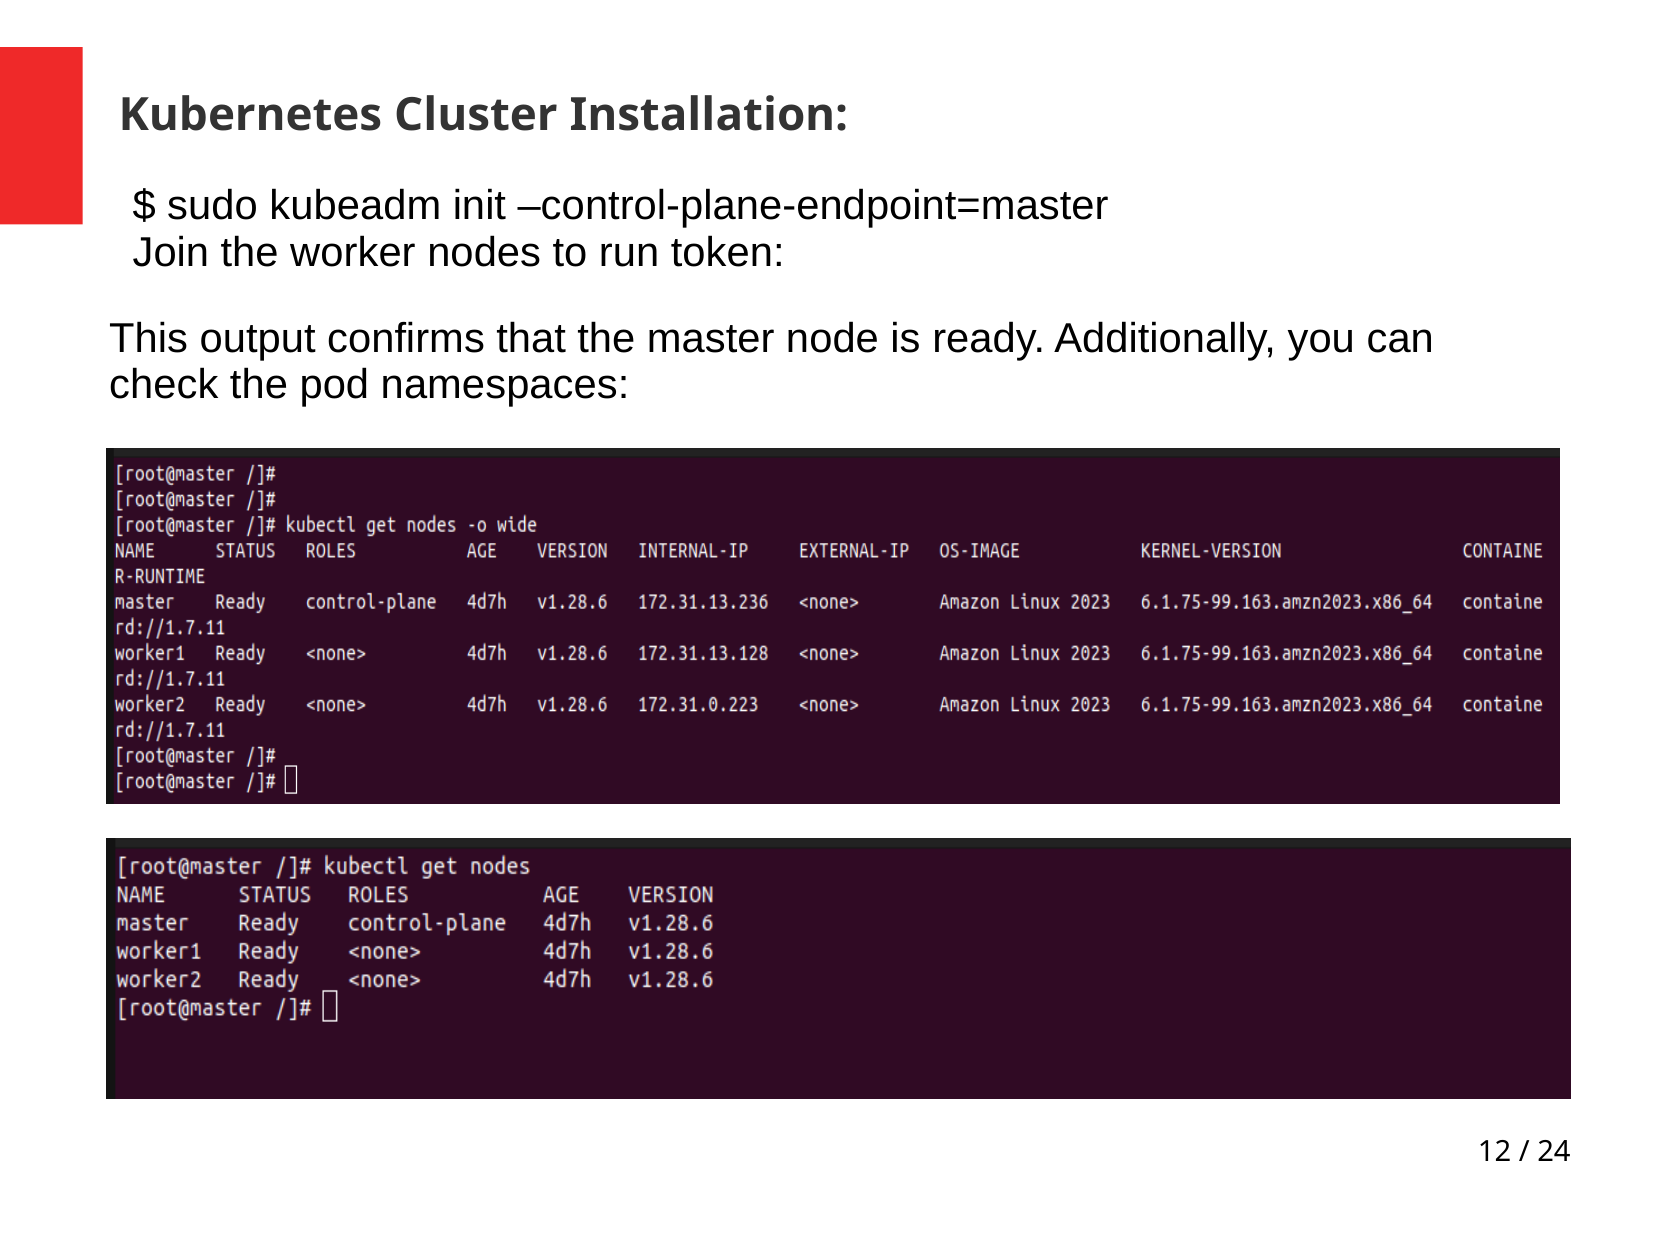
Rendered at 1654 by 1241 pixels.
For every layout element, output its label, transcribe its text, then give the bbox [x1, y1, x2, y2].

picture [106, 838, 1571, 1099]
title Kubernetes Cluster Installation: [94, 83, 1264, 142]
text_box $ sudo kubeadm init –control-plane-endpoint=master Join the worker nodes to run token: [106, 174, 1619, 283]
picture [106, 448, 1560, 804]
text_box This output confirms that the master node is ready. Additionally, you can check the pod namespaces: [94, 307, 1583, 415]
